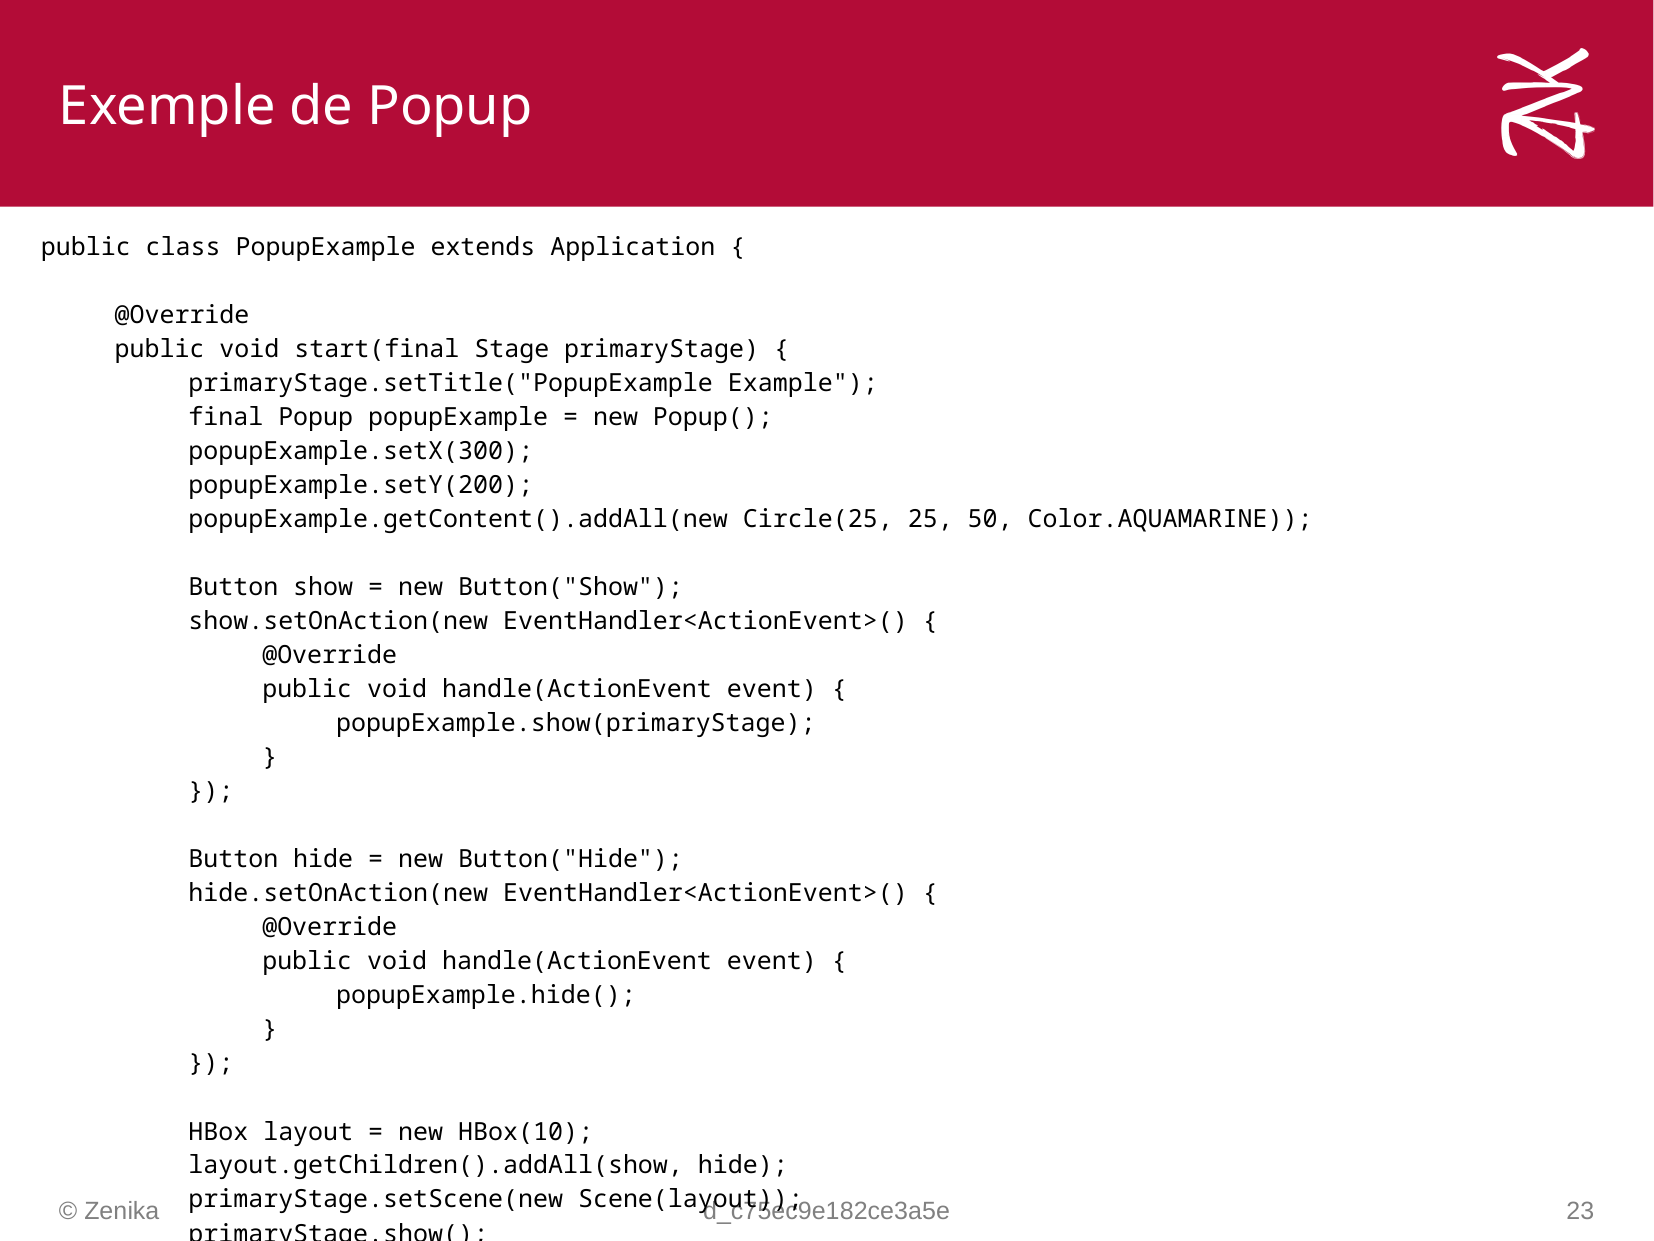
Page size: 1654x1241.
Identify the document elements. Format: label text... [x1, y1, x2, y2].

text_box public class PopupExample extends Application { @Override public void start(final Stage primaryStage) { primaryStage.setTitle("PopupExample Example"); final Popup popupExample = new Popup(); popupExample.setX(300); popupExample.setY(200); popupExample.getContent().addAll(new Circle(25, 25, 50, Color.AQUAMARINE)); Button show = new Button("Show"); show.setOnAction(new EventHandler<ActionEvent>() { @Override public void handle(ActionEvent event) { popupExample.show(primaryStage); } }); Button hide = new Button("Hide"); hide.setOnAction(new EventHandler<ActionEvent>() { @Override public void handle(ActionEvent event) { popupExample.hide(); } }); HBox layout = new HBox(10); layout.getChildren().addAll(show, hide); primaryStage.setScene(new Scene(layout)); primaryStage.show(); } } [25, 221, 1359, 1174]
title Exemple de Popup [59, 29, 1595, 178]
